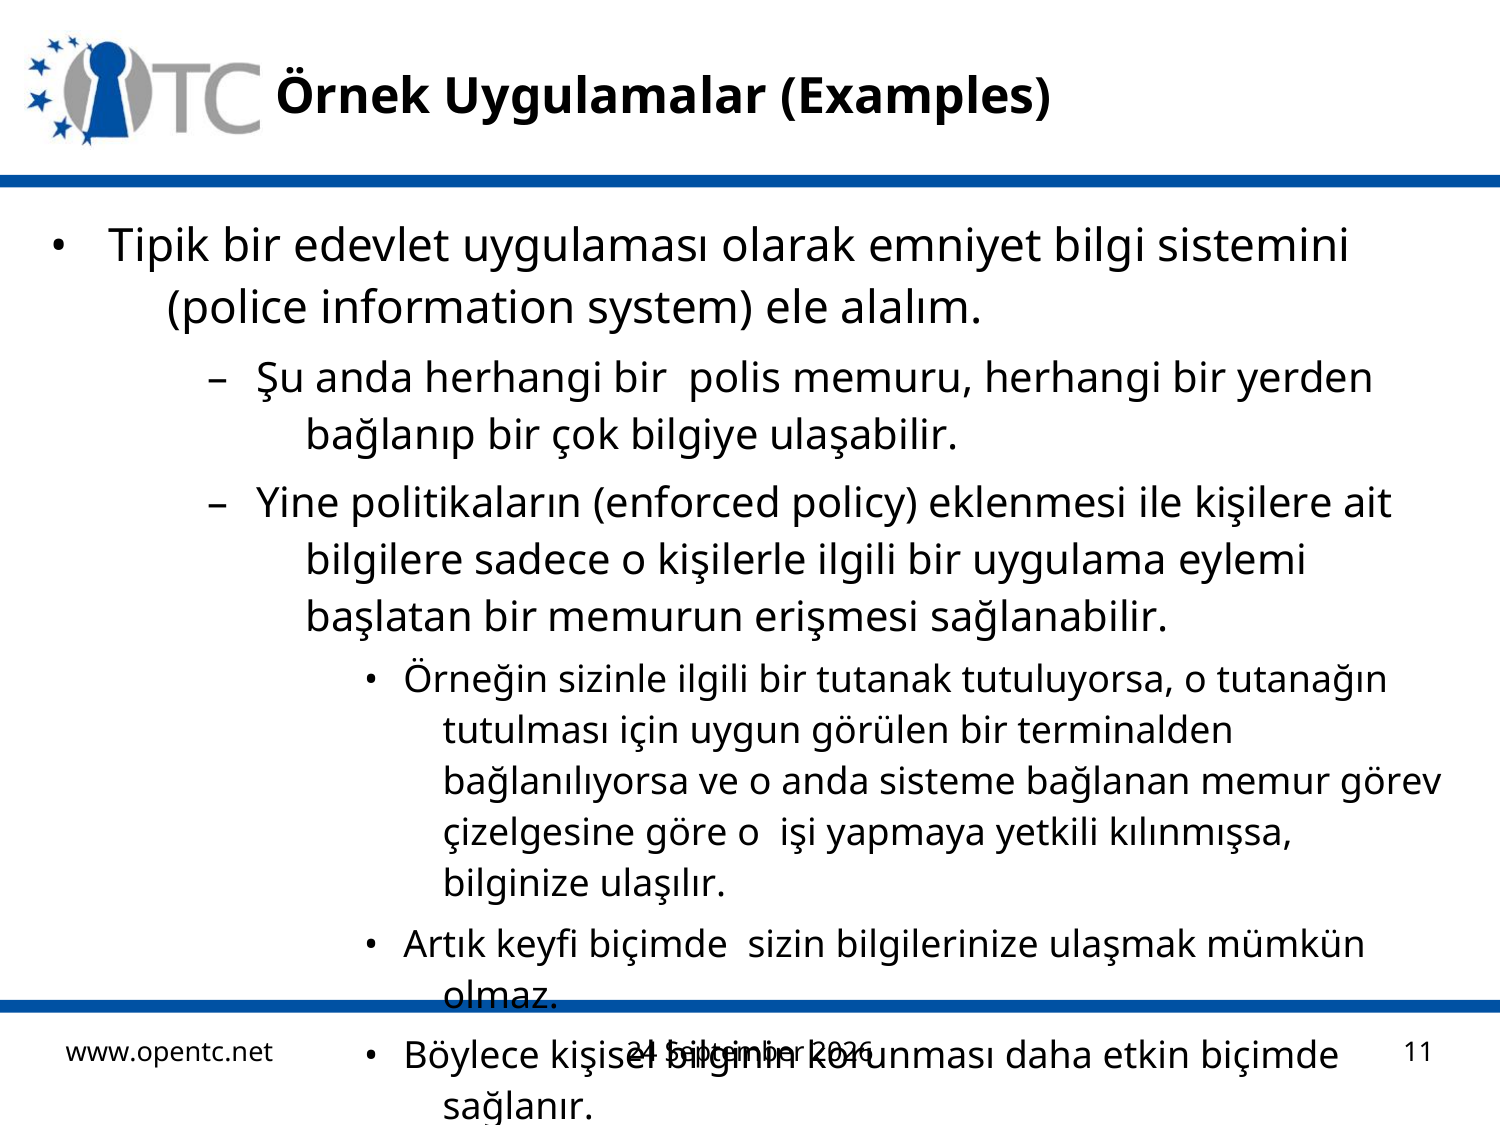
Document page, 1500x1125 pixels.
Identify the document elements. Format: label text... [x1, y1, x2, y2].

list Tipik bir edevlet uygulaması olarak emniyet bilgi sistemini (police information system) ele alalım. Şu anda herhangi bir polis memuru, herhangi bir yerden bağlanıp bir çok bilgiye ulaşabilir. Yine politikaların (enforced policy) eklenmesi ile kişilere ait bilgilere sadece o kişilerle ilgili bir uygulama eylemi başlatan bir memurun erişmesi sağlanabilir. Örneğin sizinle ilgili bir tutanak tutuluyorsa, o tutanağın tutulması için uygun görülen bir terminalden bağlanılıyorsa ve o anda sisteme bağlanan memur görev çizelgesine göre o işi yapmaya yetkili kılınmışsa, bilginize ulaşılır. Artık keyfi biçimde sizin bilgilerinize ulaşmak mümkün olmaz. Böylece kişisel bilginin korunması daha etkin biçimde sağlanır. Devletin kişisel bilgileri güvenli biçimde saklama (personal privacy) yükümlülüğü sağlanır. [50, 212, 1450, 1017]
title Örnek Uygulamalar (Examples) [275, 7, 1450, 181]
picture [24, 30, 263, 150]
